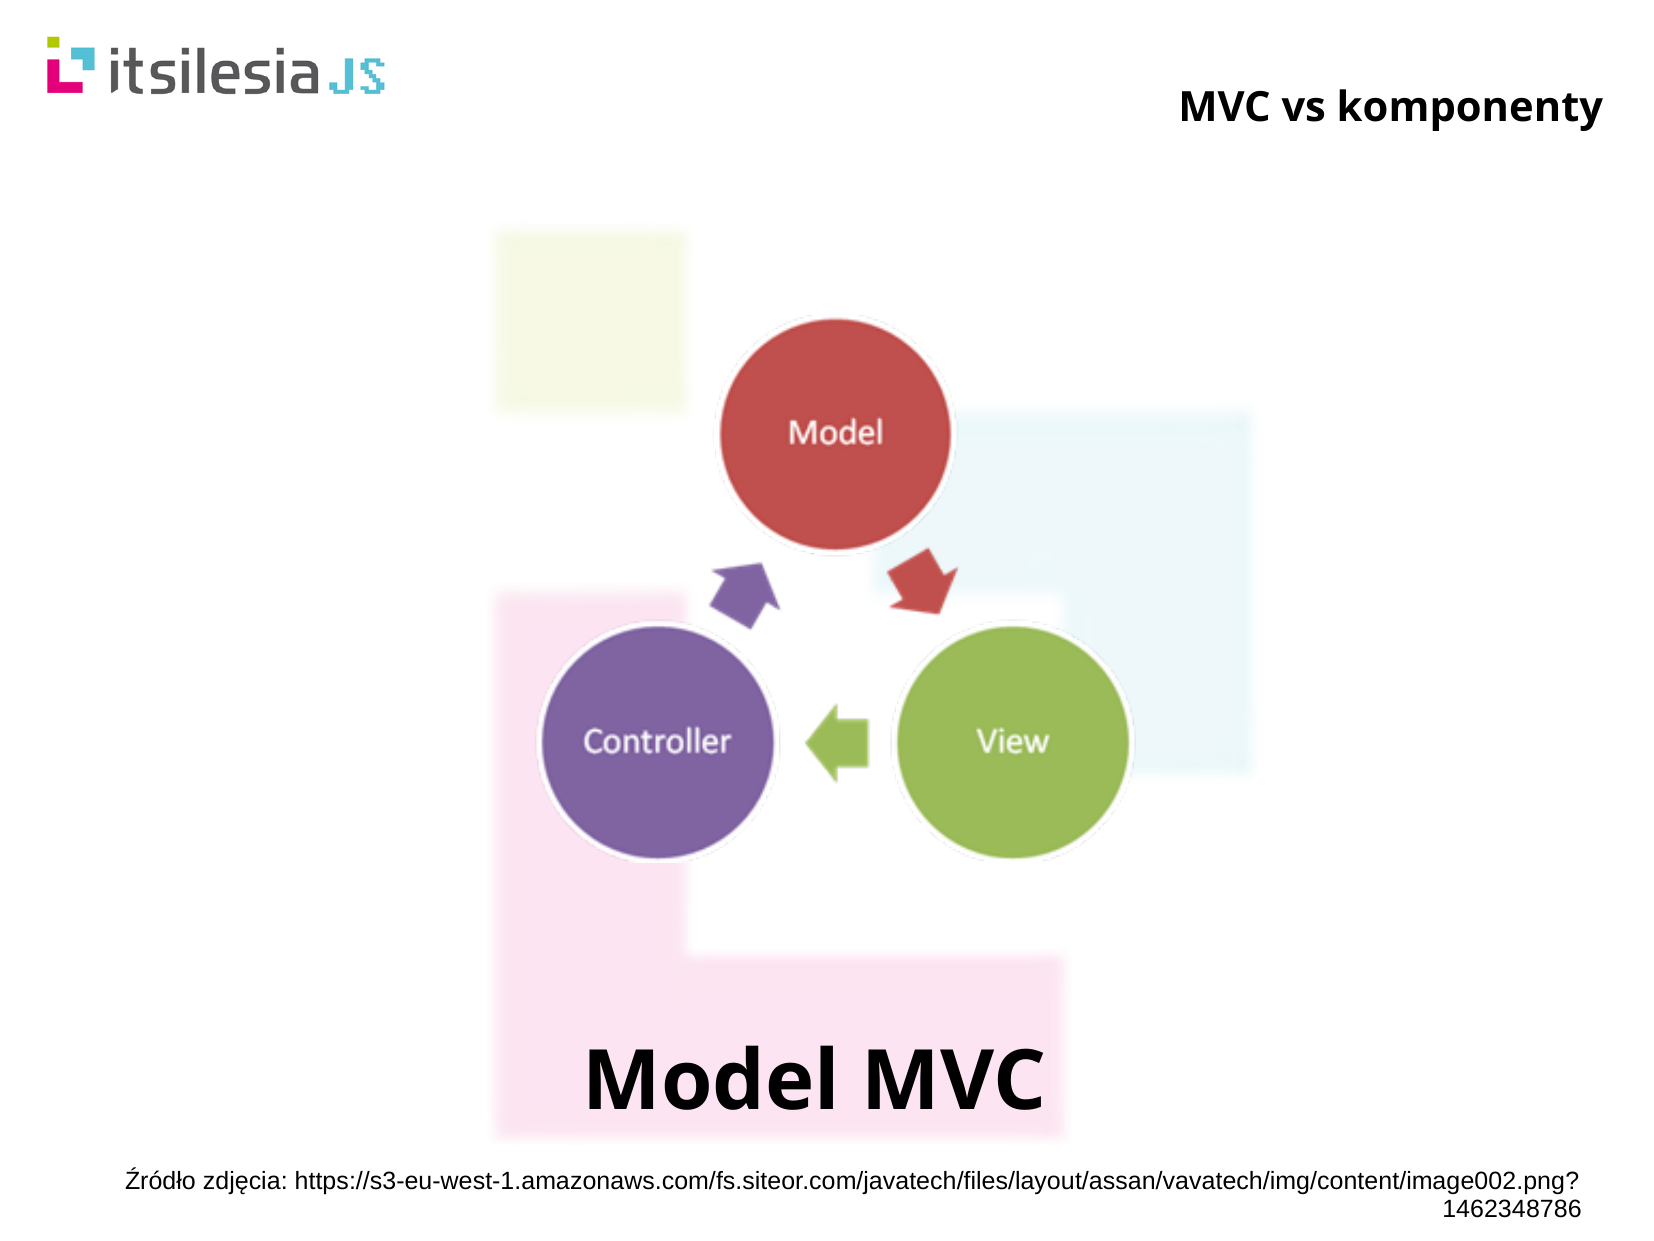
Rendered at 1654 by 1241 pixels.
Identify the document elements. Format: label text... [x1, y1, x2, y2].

text_box MVC vs komponenty [177, 41, 1619, 136]
text_box Źródło zdjęcia: https://s3-eu-west-1.amazonaws.com/fs.siteor.com/javatech/files/layout/assan/vavatech/img/content/image002.png?1462348786 [35, 1159, 1598, 1241]
picture [0, 0, 1654, 1241]
text_box Model MVC [94, 956, 1536, 1072]
